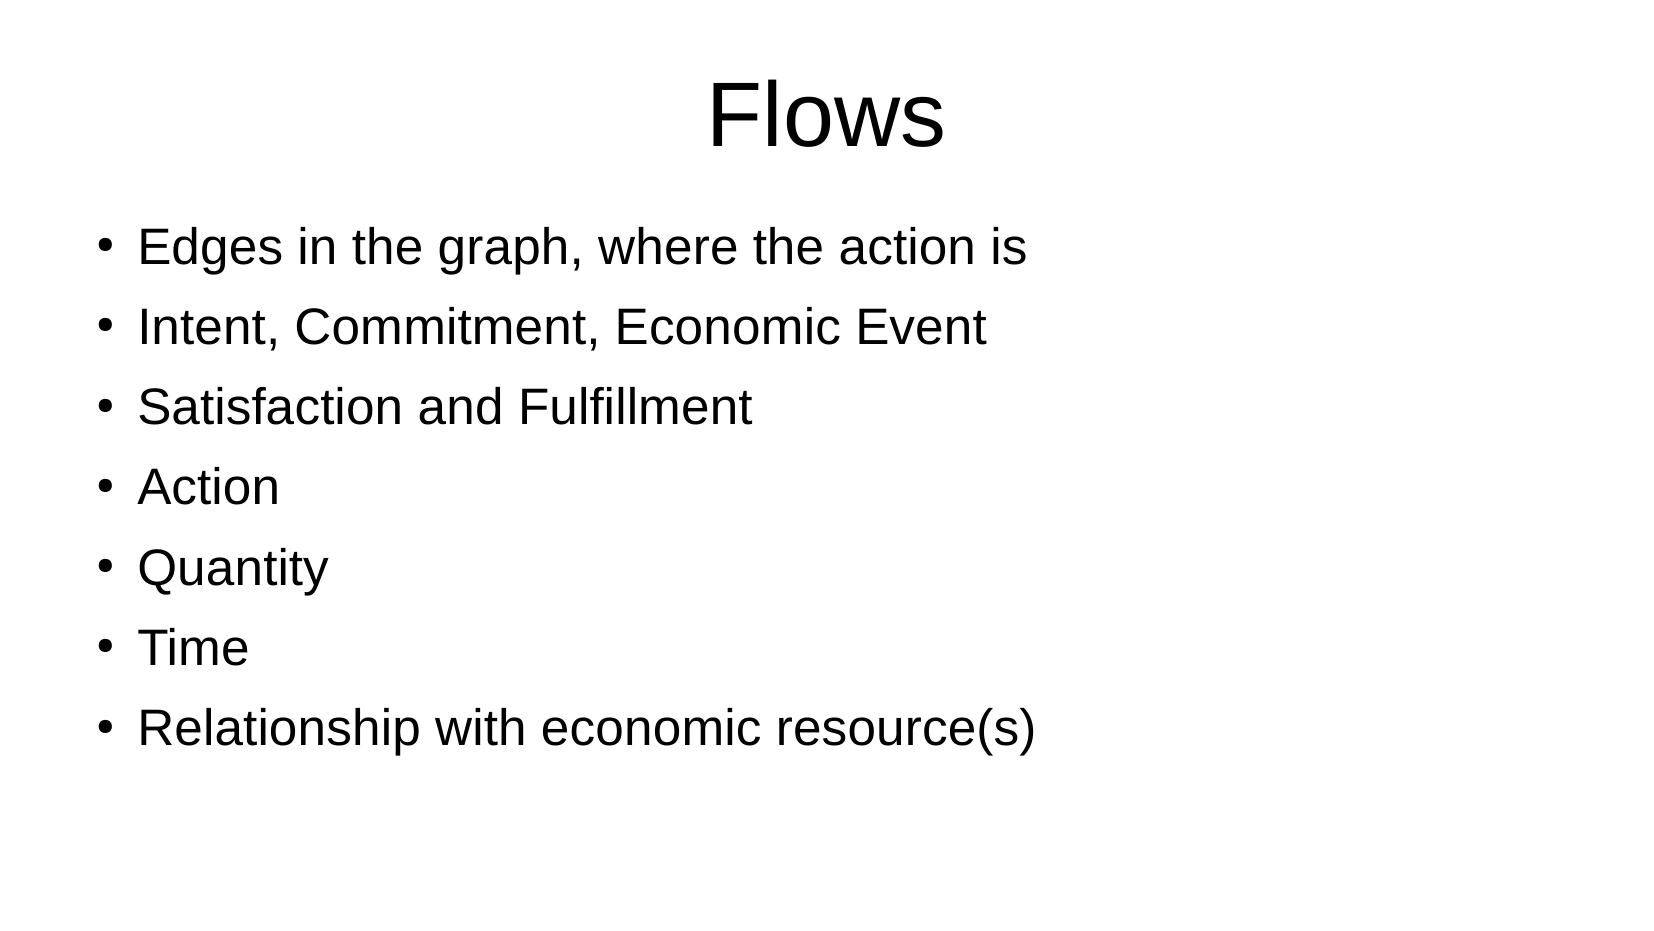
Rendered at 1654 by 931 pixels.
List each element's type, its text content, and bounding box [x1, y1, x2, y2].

title Flows [82, 37, 1571, 193]
list Edges in the graph, where the action is Intent, Commitment, Economic Event Satisfaction and Fulfillment Action Quantity Time Relationship with economic resource(s) [82, 217, 1571, 758]
